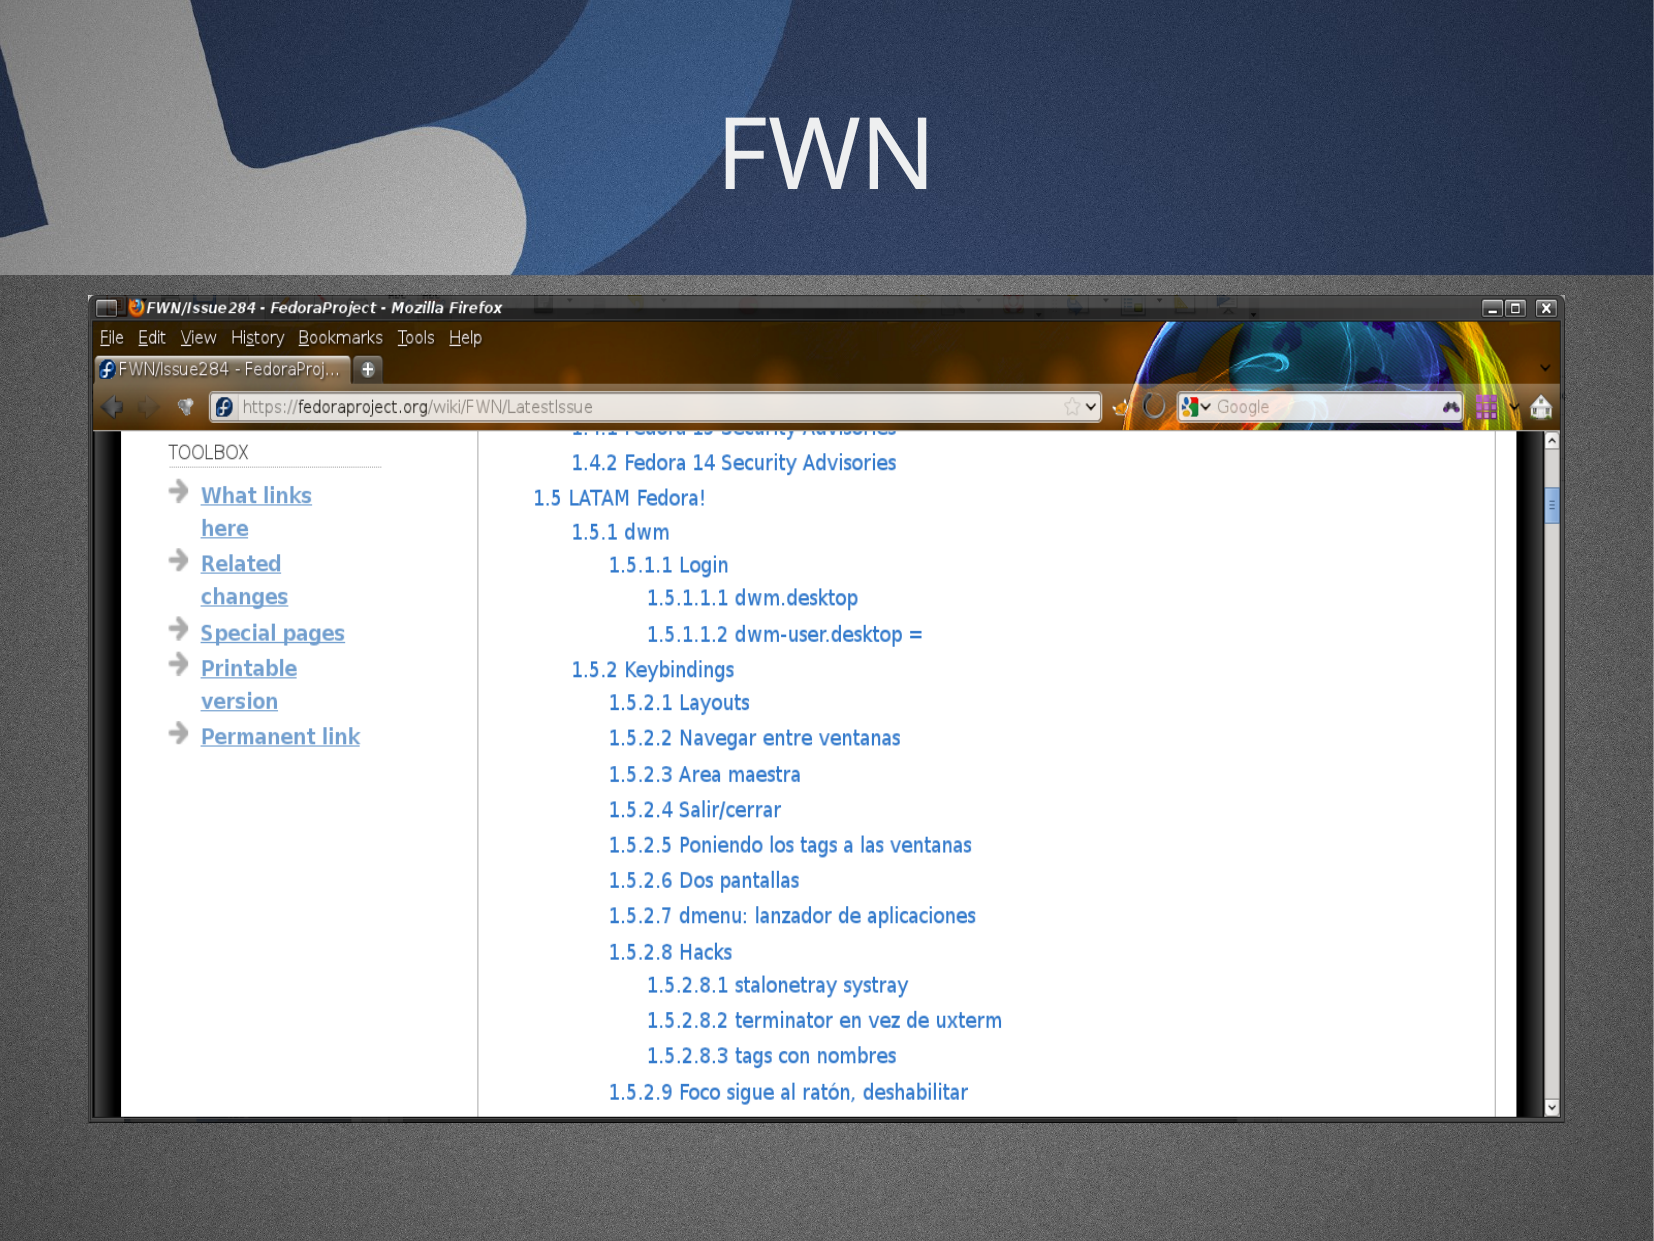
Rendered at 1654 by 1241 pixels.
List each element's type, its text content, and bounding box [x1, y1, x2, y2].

text_box FWN [82, 49, 1571, 257]
picture [0, 0, 1654, 1241]
